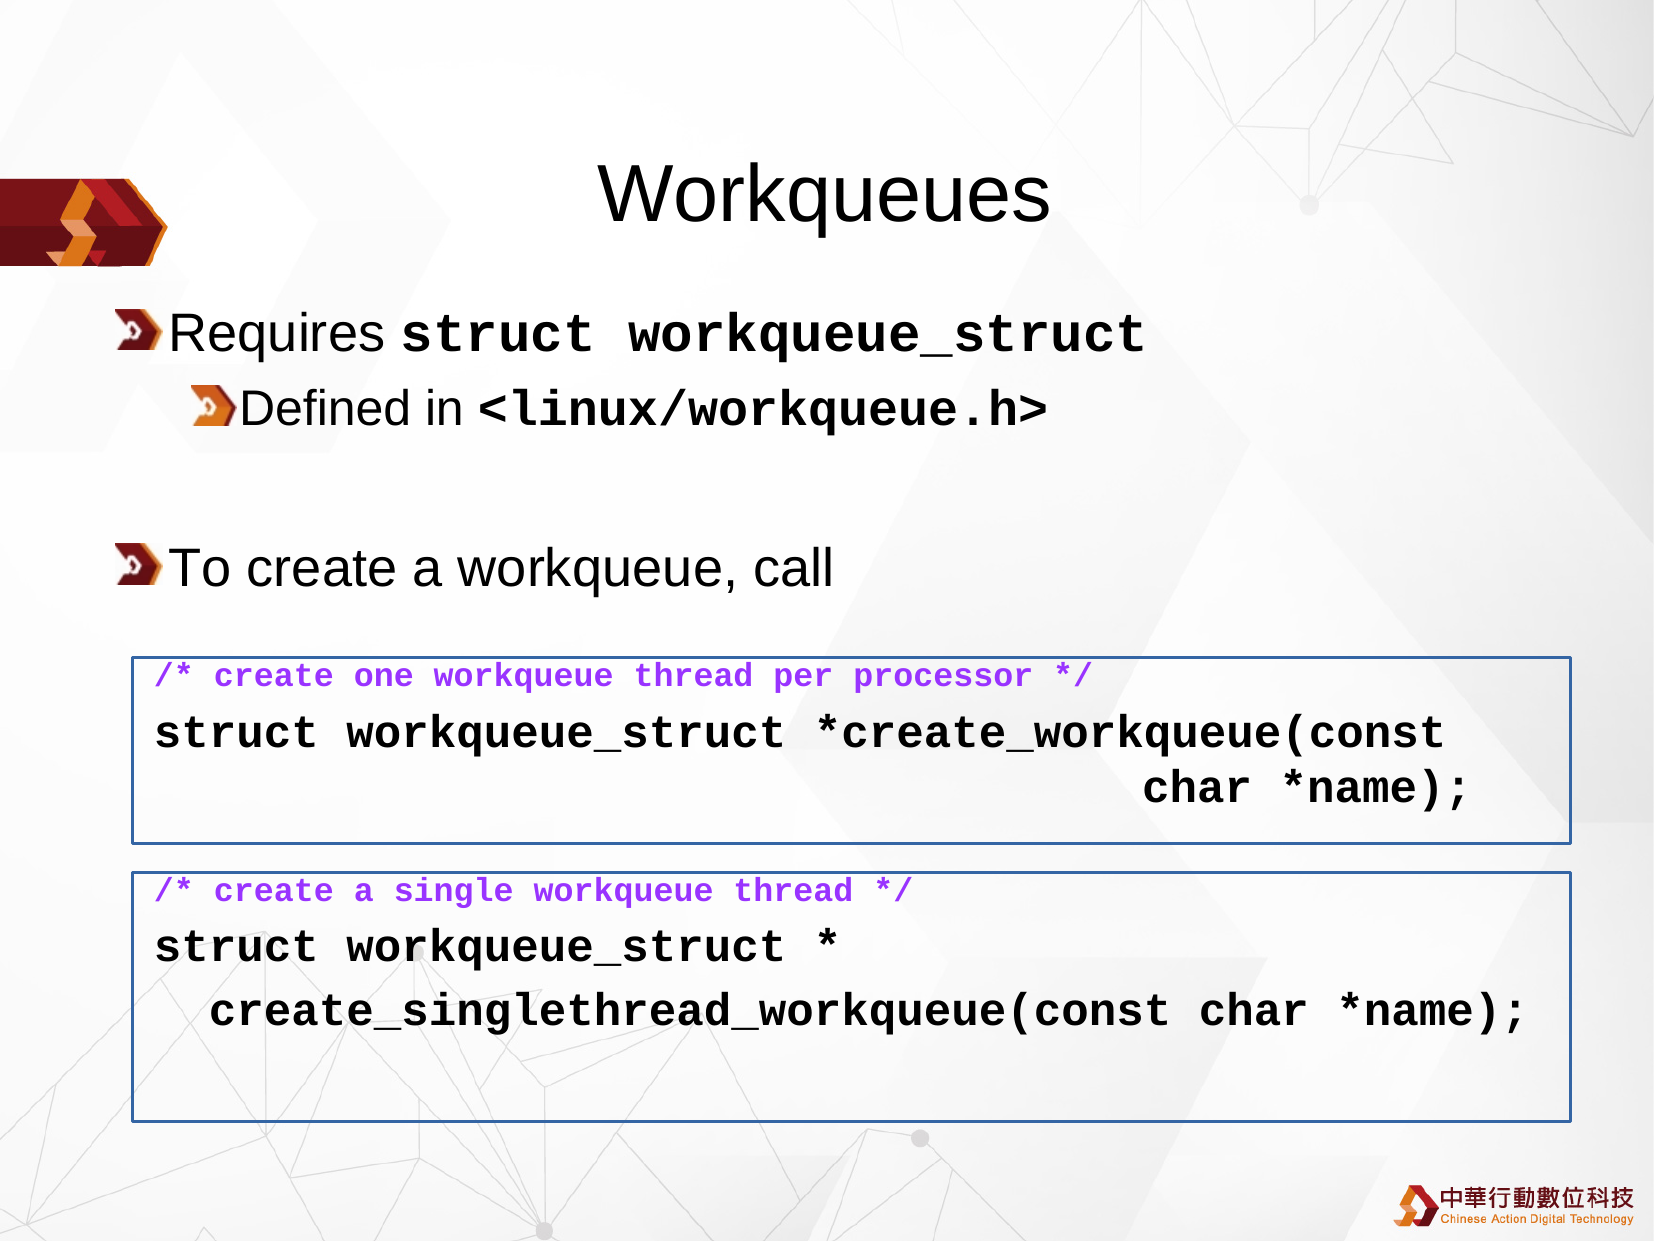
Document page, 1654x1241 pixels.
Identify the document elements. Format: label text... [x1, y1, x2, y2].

list Requires struct workqueue_struct Defined in <linux/workqueue.h> To create a workqueue, call /* create one workqueue thread per processor */ struct workqueue_struct *create_workqueue(const char *name); /* create a single workqueue thread */ struct workqueue_struct * create_singlethread_workqueue(const char *name); [82, 289, 1571, 1109]
list Requires struct workqueue_struct Defined in <linux/workqueue.h> To create a workqueue, call /* create one workqueue thread per processor */ struct workqueue_struct *create_workqueue(const char *name); /* create a single workqueue thread */ struct workqueue_struct * create_singlethread_workqueue(const char *name); [134, 659, 1569, 842]
title Workqueues [66, 132, 1555, 232]
list Requires struct workqueue_struct Defined in <linux/workqueue.h> To create a workqueue, call /* create one workqueue thread per processor */ struct workqueue_struct *create_workqueue(const char *name); /* create a single workqueue thread */ struct workqueue_struct * create_singlethread_workqueue(const char *name); [134, 874, 1569, 1109]
picture [0, 0, 1654, 1241]
